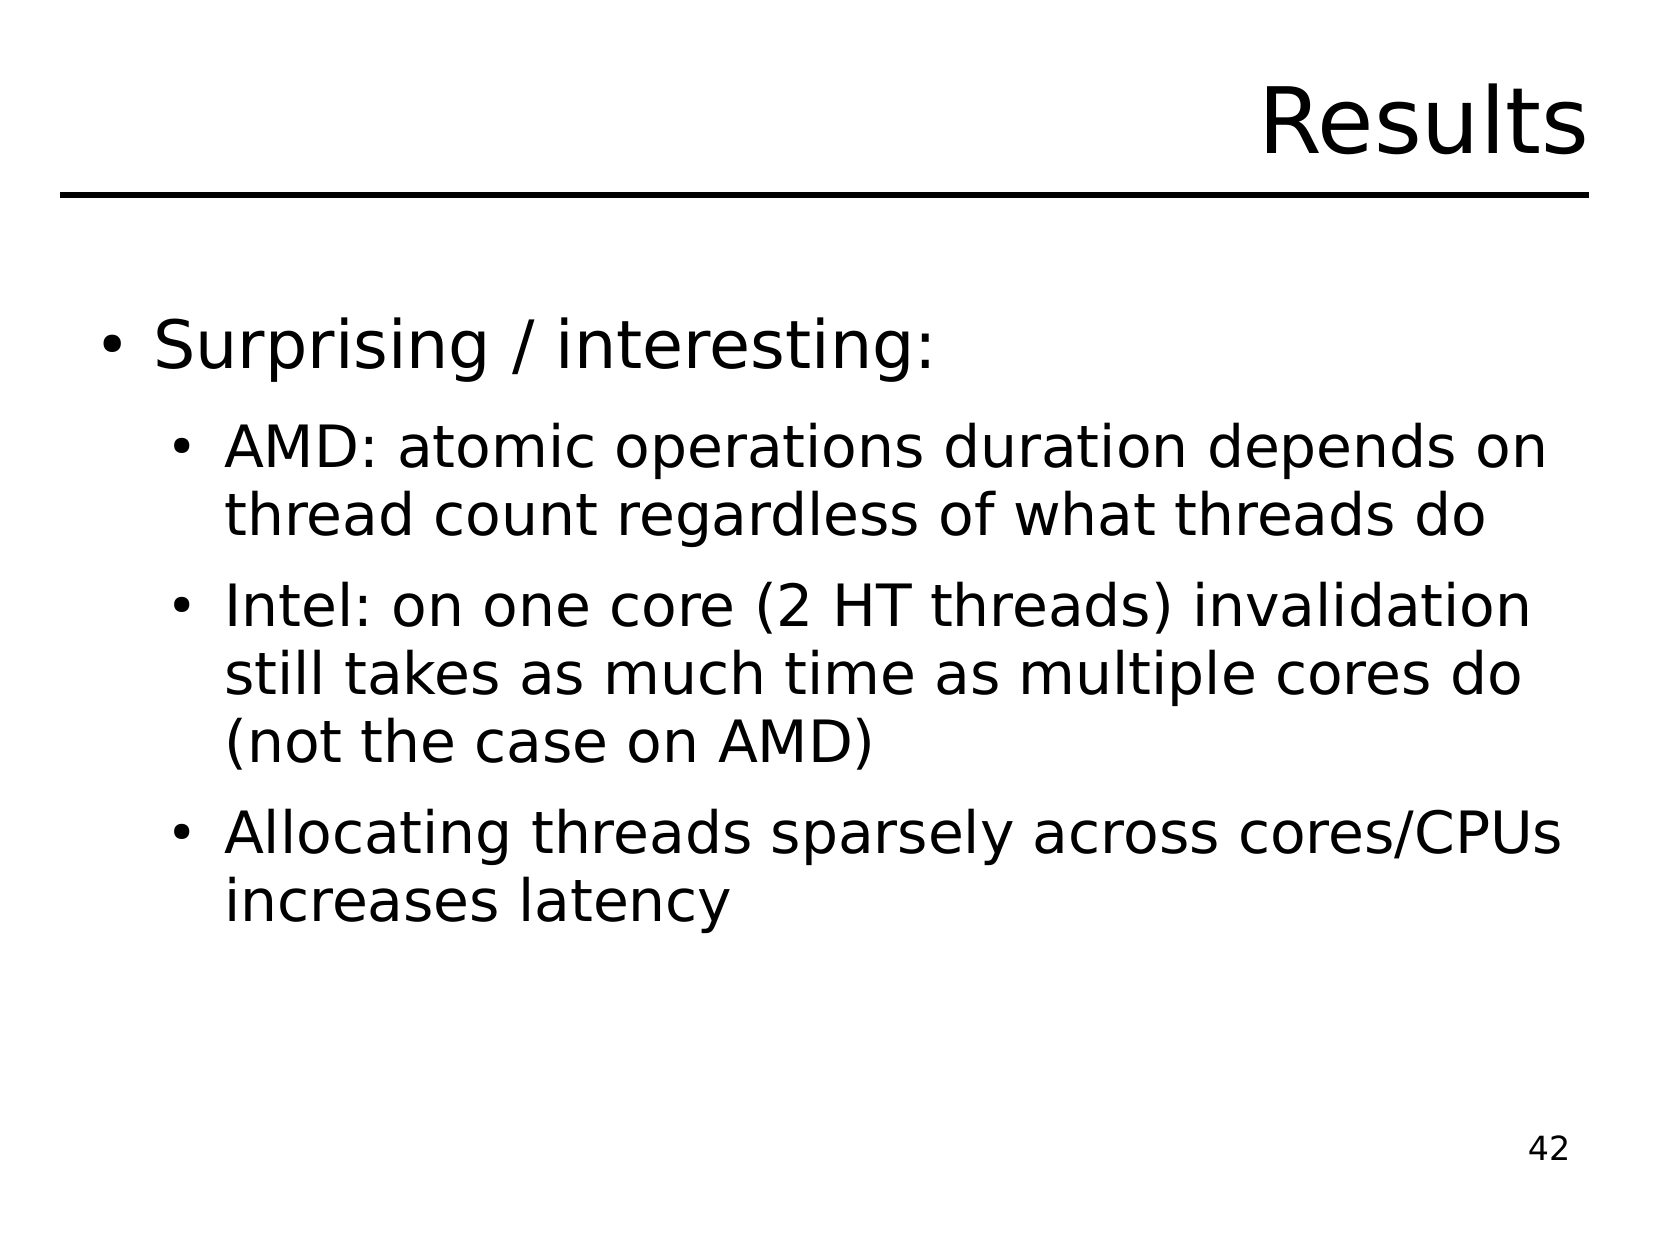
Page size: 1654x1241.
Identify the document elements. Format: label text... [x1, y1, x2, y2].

list Surprising / interesting: AMD: atomic operations duration depends on thread count regardless of what threads do Intel: on one core (2 HT threads) invalidation still takes as much time as multiple cores do (not the case on AMD) Allocating threads sparsely across cores/CPUs increases latency [82, 306, 1571, 1111]
title Results [101, 17, 1590, 226]
